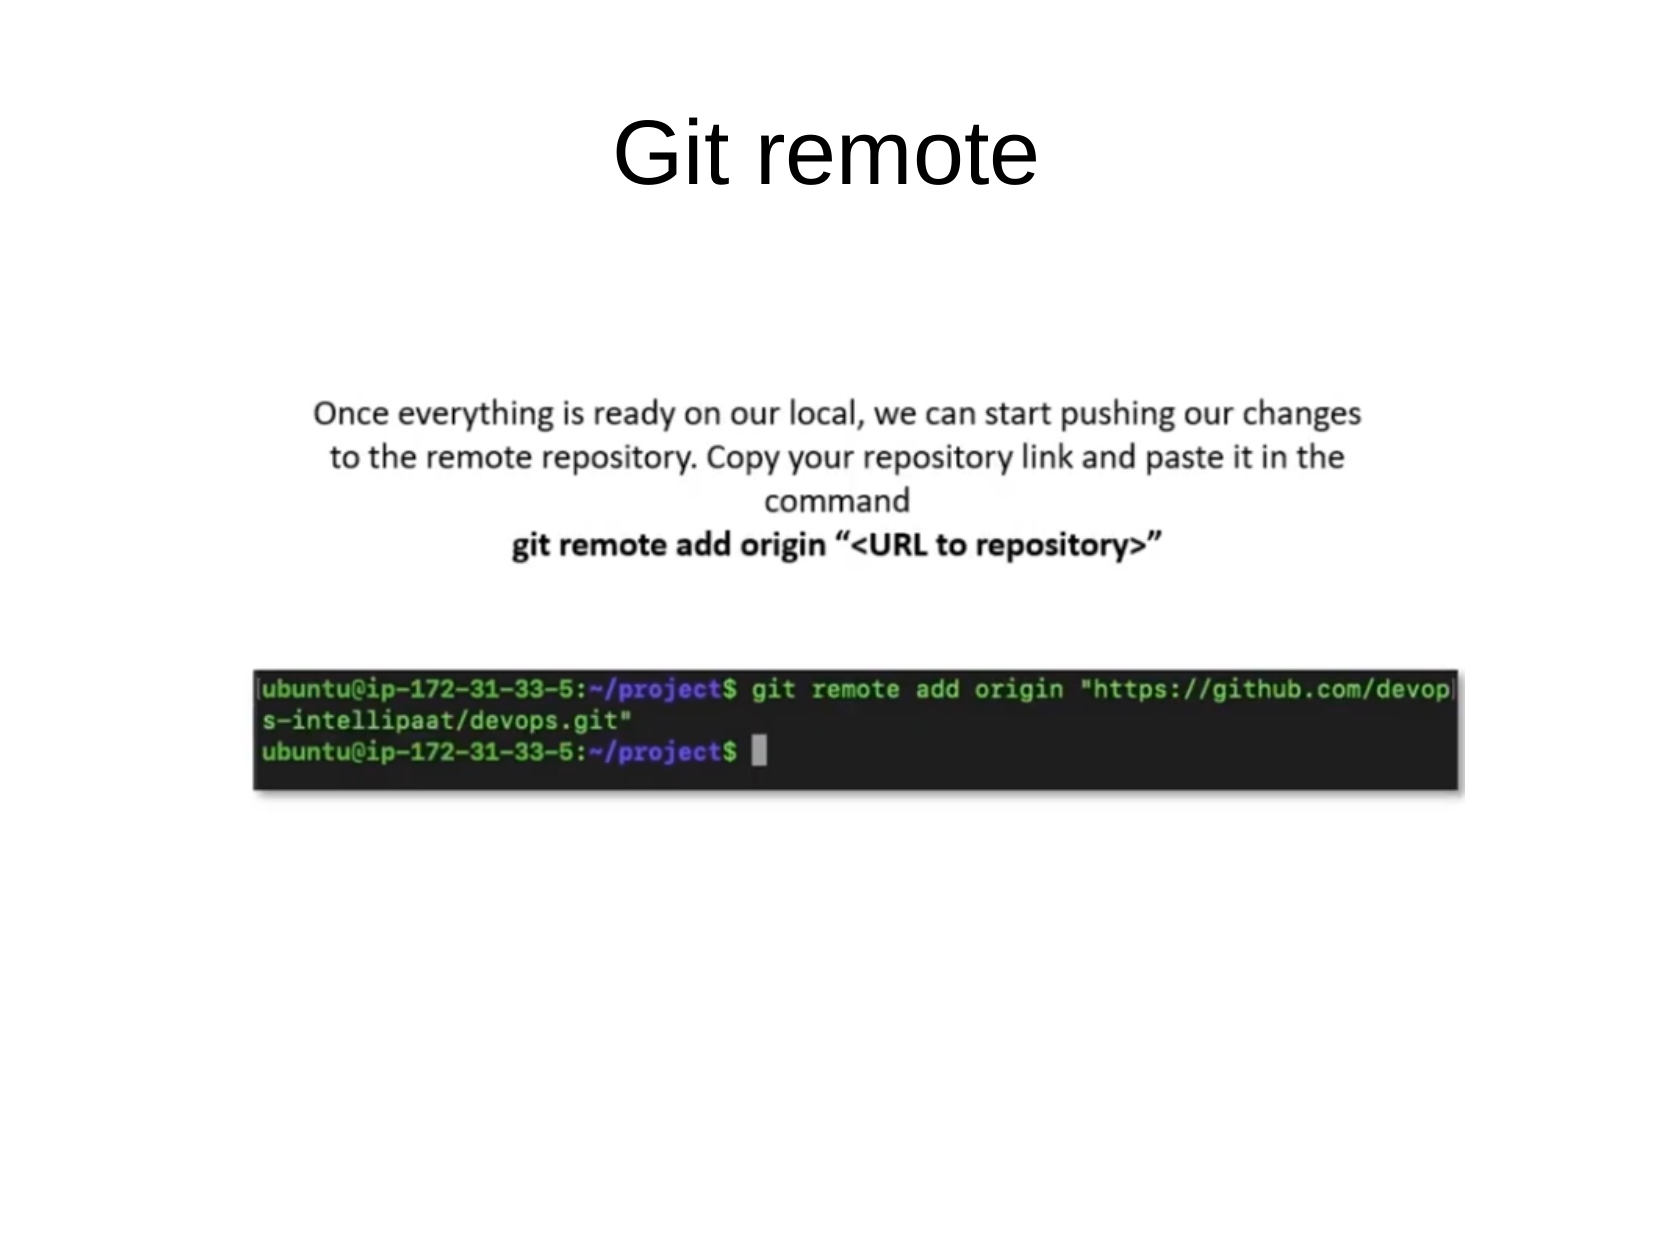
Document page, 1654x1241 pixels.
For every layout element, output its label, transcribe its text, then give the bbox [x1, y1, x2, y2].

picture [209, 371, 1465, 879]
title Git remote [82, 49, 1571, 257]
